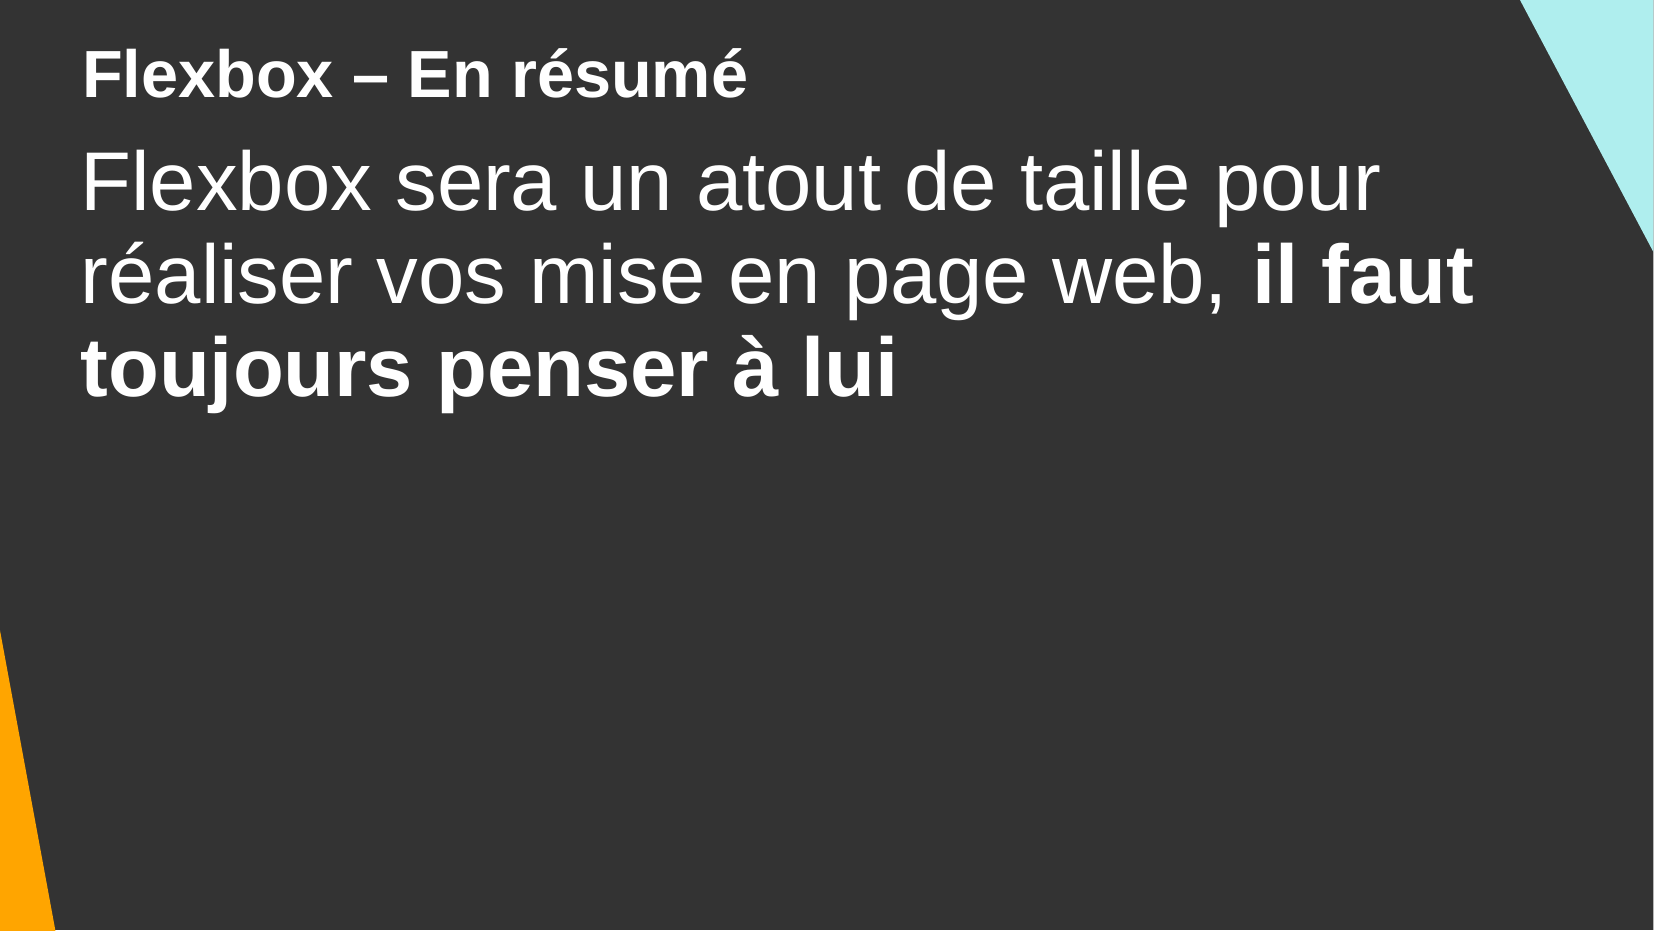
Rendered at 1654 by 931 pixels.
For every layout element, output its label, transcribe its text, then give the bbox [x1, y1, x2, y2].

title Flexbox – En résumé [82, 37, 1571, 114]
list Flexbox sera un atout de taille pour réaliser vos mise en page web, il faut toujours penser à lui [80, 135, 1605, 647]
text_box [1520, 0, 1654, 254]
text_box [0, 630, 56, 931]
